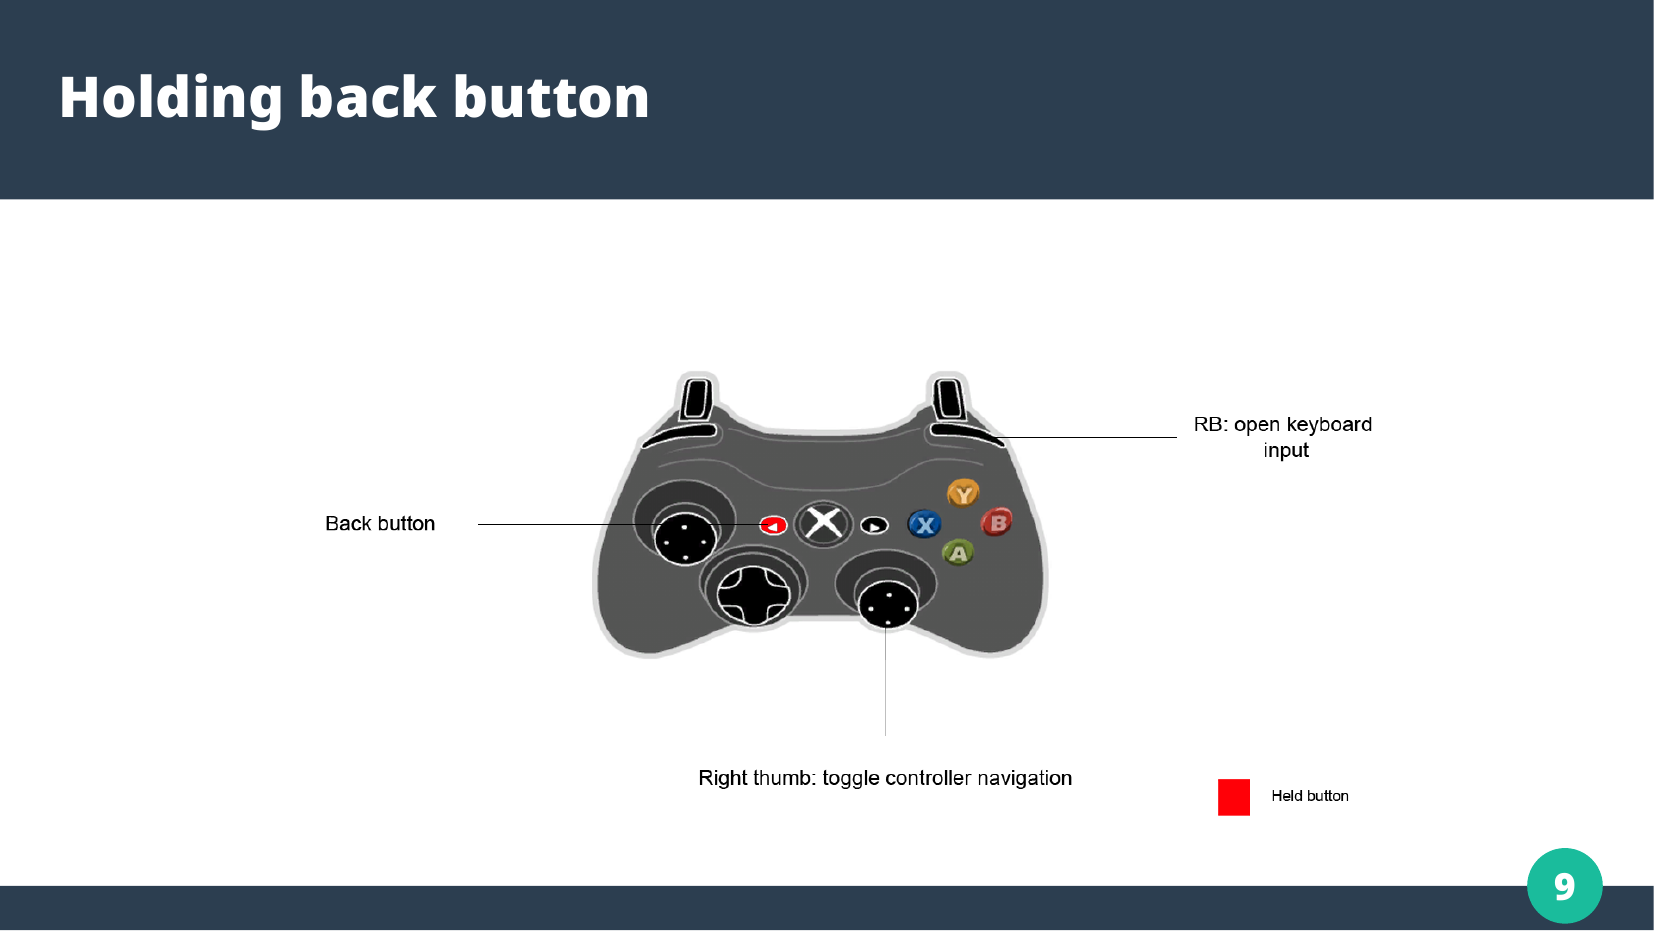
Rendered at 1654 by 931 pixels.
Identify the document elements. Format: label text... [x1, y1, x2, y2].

title Holding back button [59, 37, 1595, 155]
picture [275, 204, 1378, 826]
